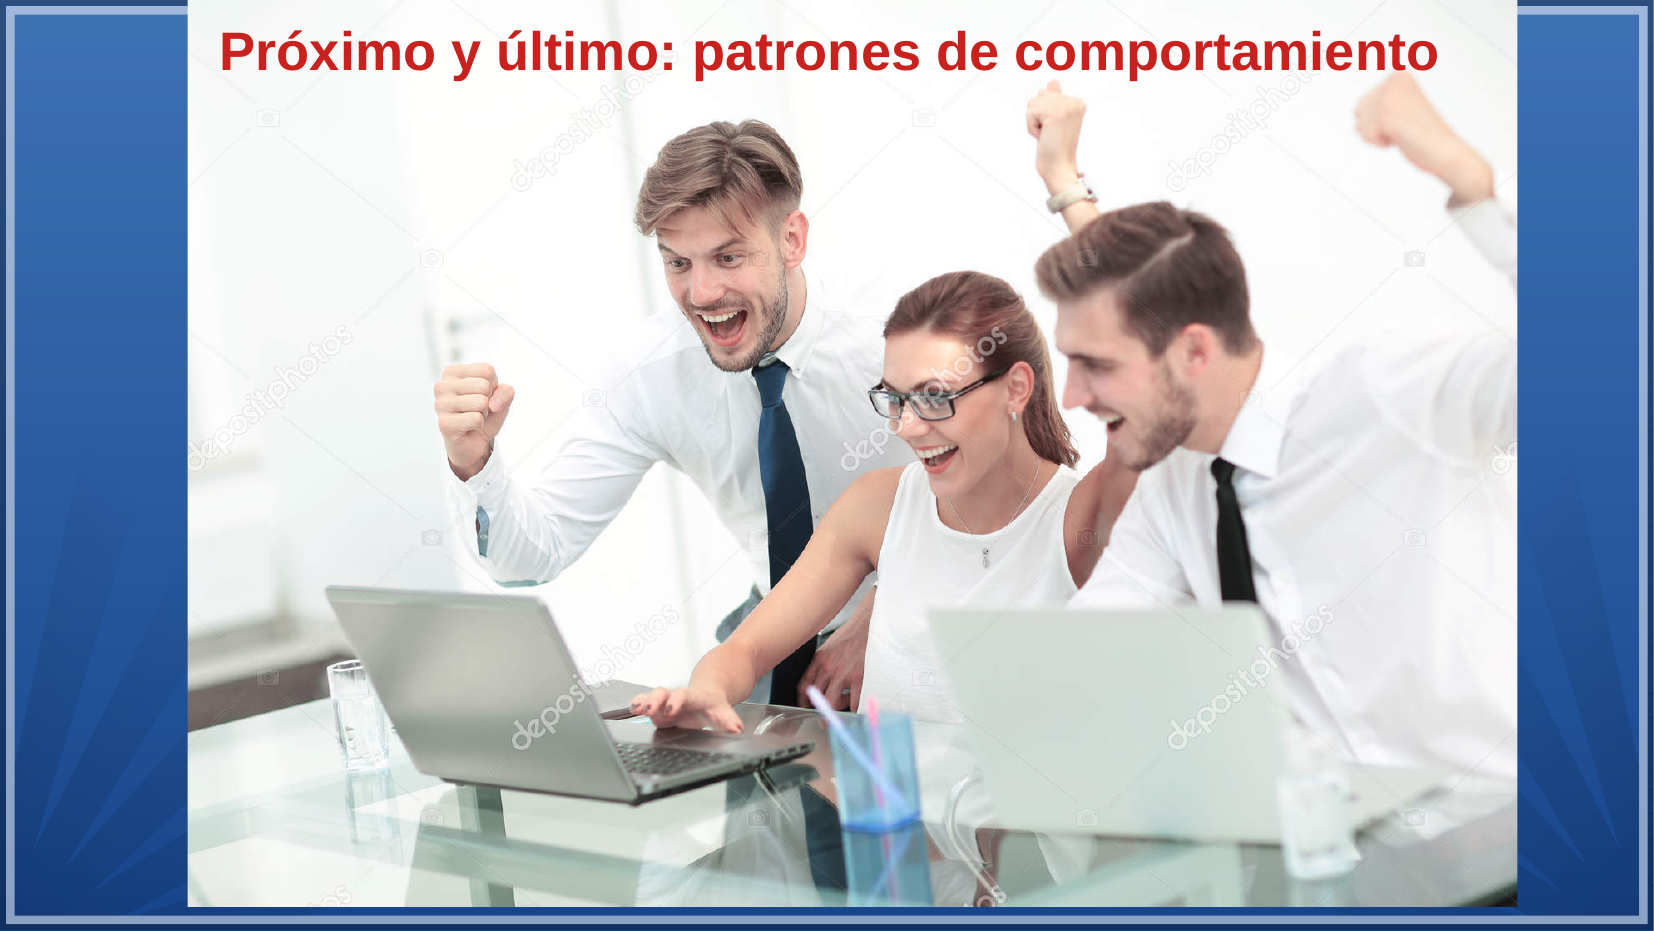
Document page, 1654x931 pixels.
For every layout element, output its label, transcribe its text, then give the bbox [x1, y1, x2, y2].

picture [187, 0, 1518, 907]
text_box Próximo y último: patrones de comportamiento [204, 14, 1518, 151]
